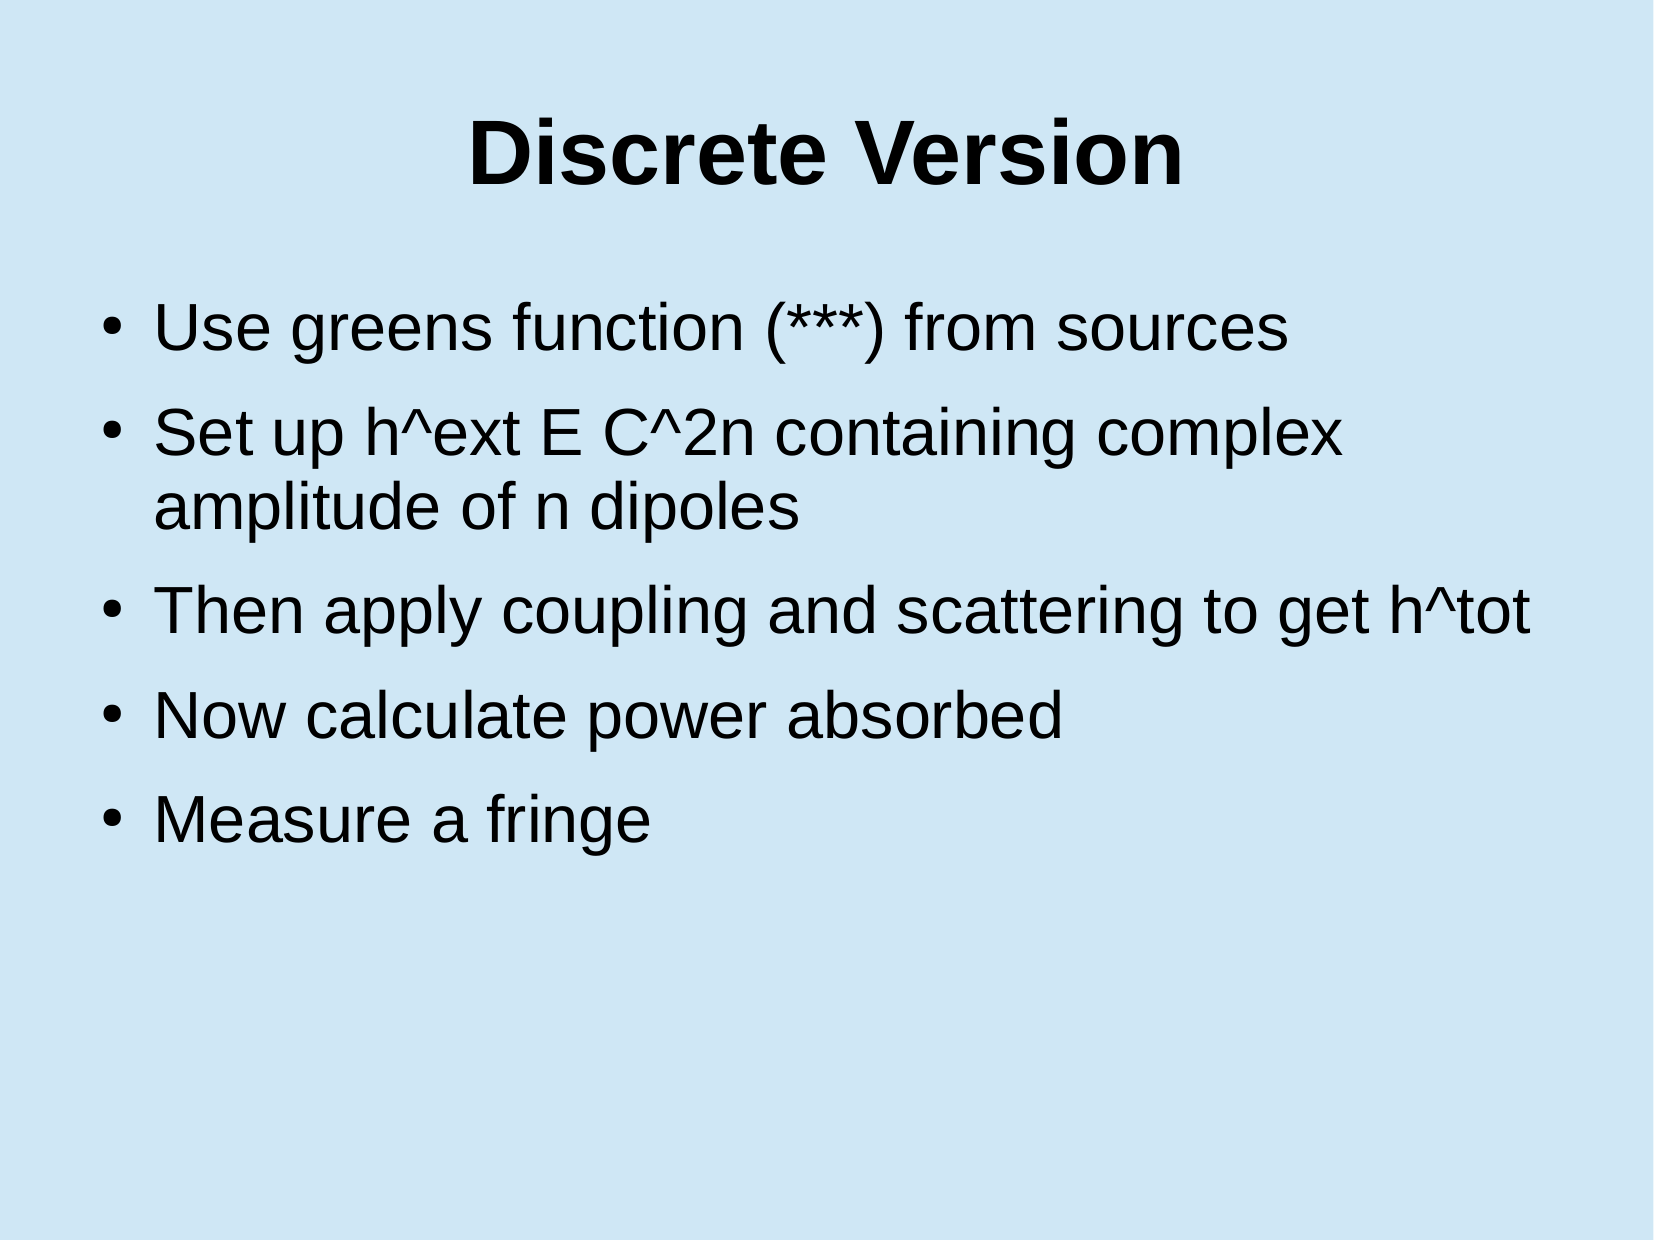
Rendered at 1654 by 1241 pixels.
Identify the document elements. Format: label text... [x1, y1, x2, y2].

title Discrete Version [82, 49, 1571, 257]
list Use greens function (***) from sources Set up h^ext E C^2n containing complex amplitude of n dipoles Then apply coupling and scattering to get h^tot Now calculate power absorbed Measure a fringe [82, 290, 1571, 1010]
